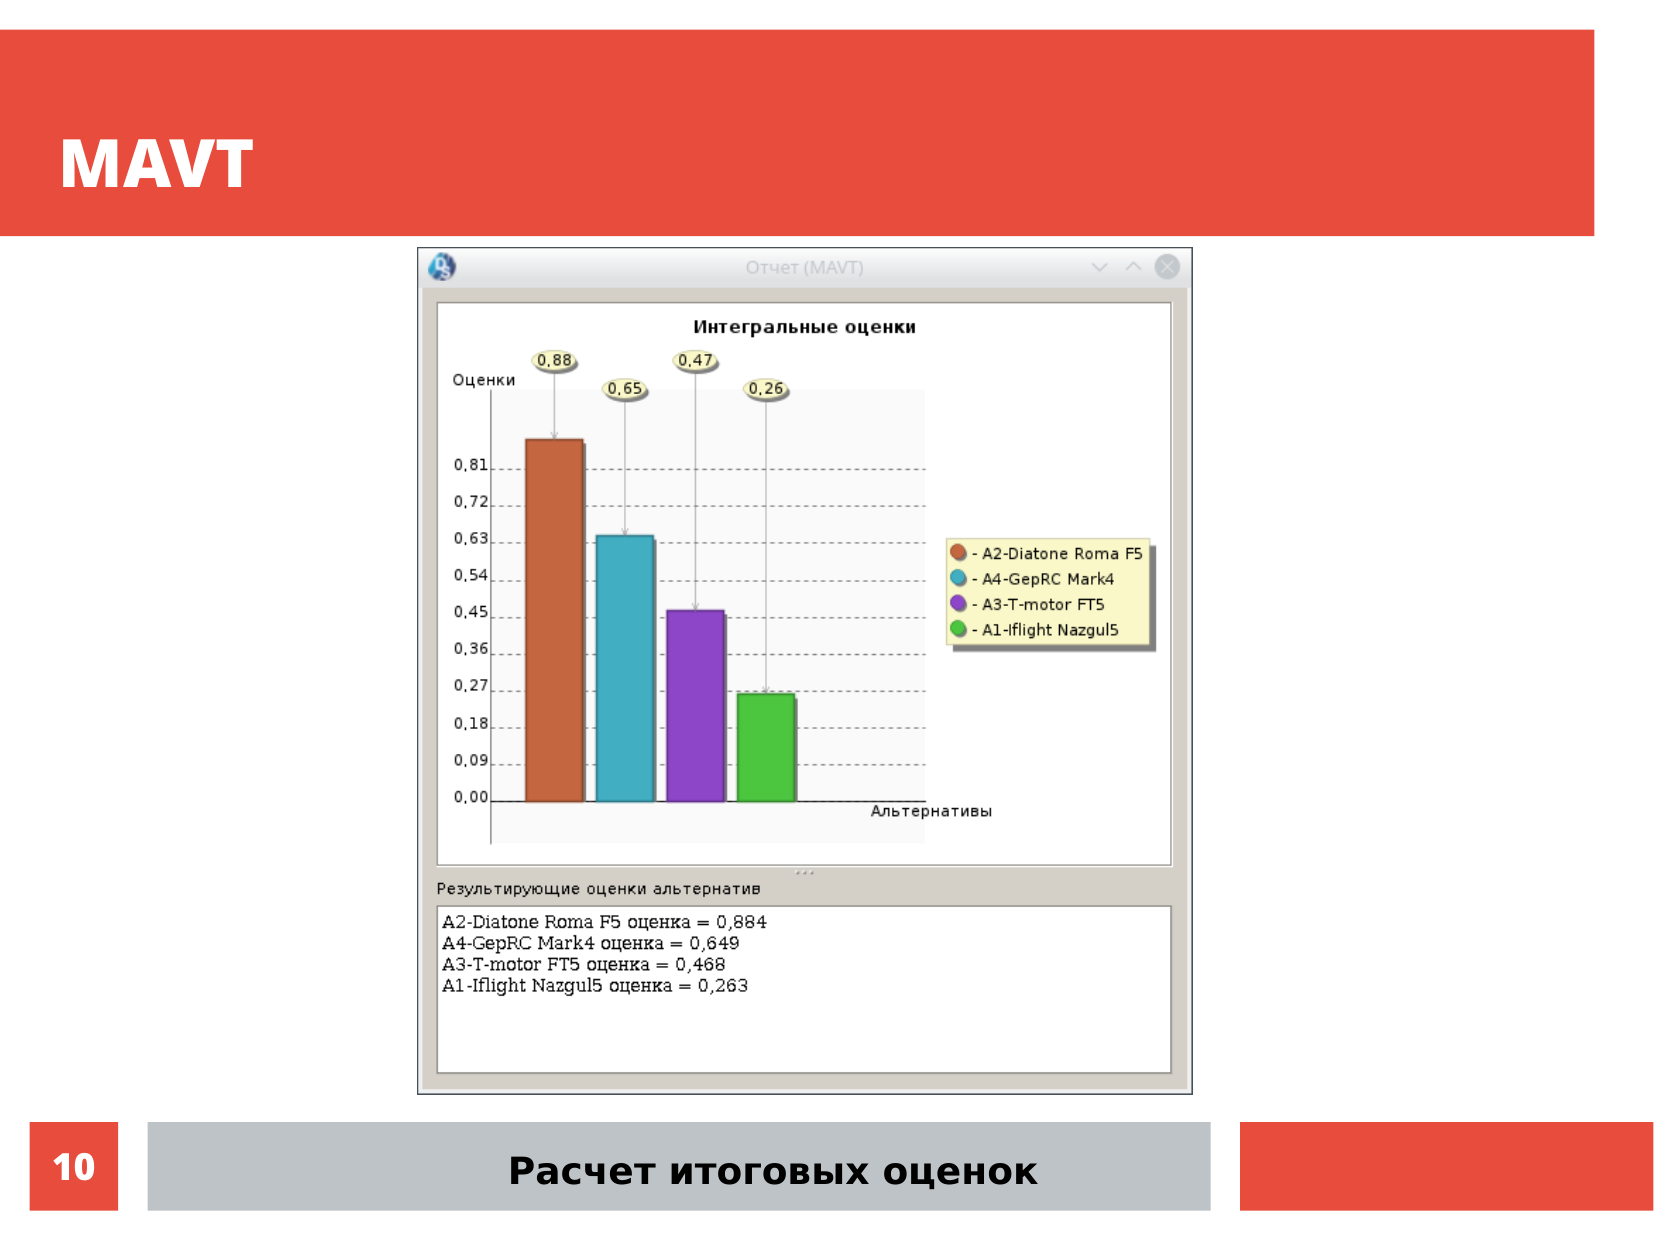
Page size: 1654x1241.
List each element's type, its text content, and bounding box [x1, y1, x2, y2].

title MAVT [59, 59, 1595, 207]
title Расчет итоговых оценок [507, 1122, 1193, 1193]
picture [417, 247, 1193, 1095]
